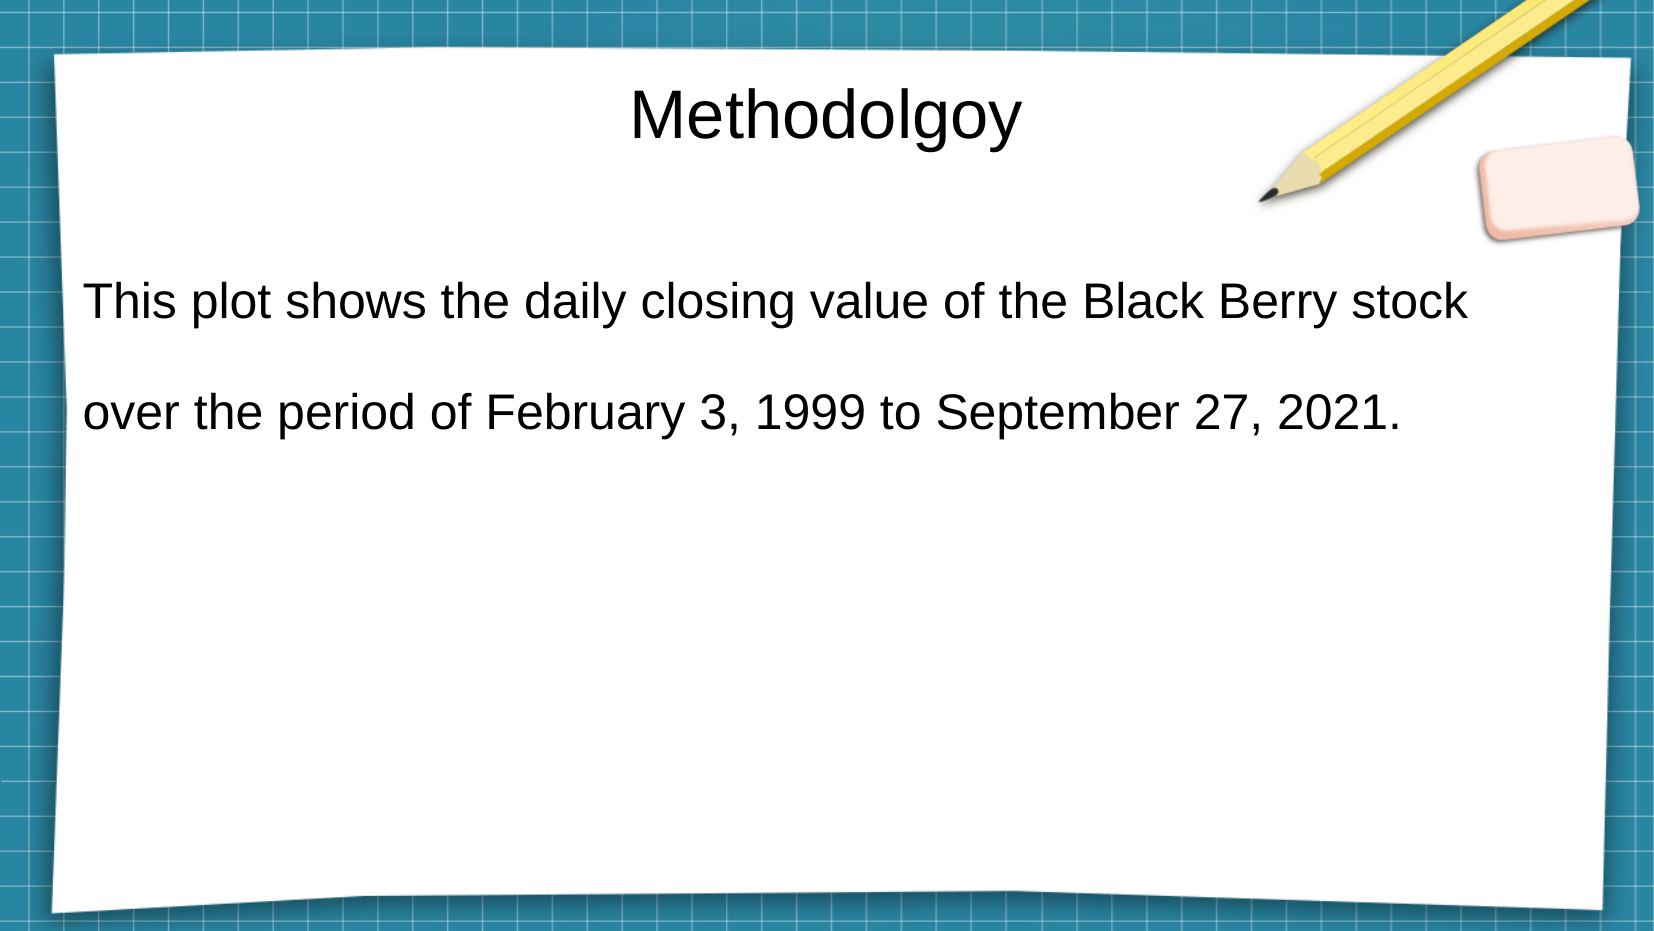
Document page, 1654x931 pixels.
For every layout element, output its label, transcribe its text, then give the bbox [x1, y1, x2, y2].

picture [0, 0, 1654, 931]
title Methodolgoy [82, 37, 1571, 193]
list This plot shows the daily closing value of the Black Berry stock over the period of February 3, 1999 to September 27, 2021. [82, 217, 1571, 758]
